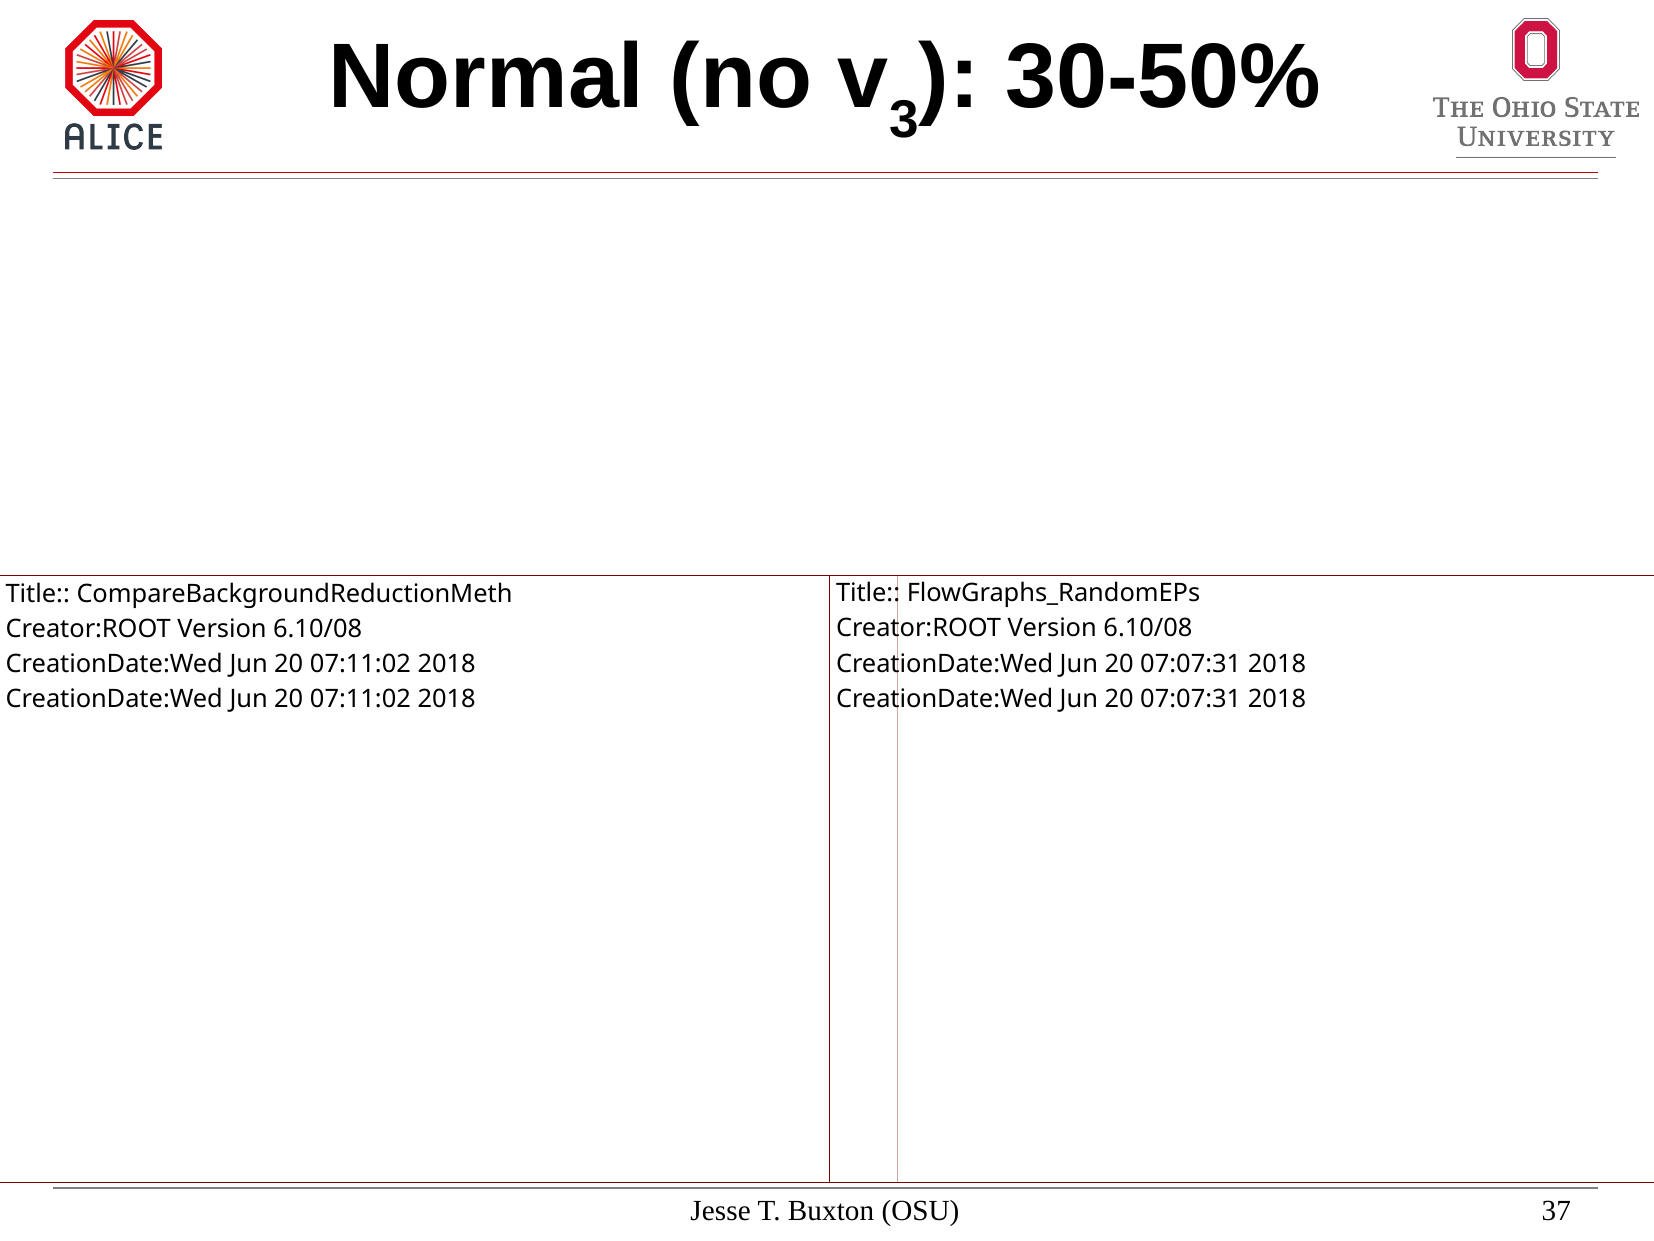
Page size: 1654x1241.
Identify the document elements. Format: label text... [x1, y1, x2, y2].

title Normal (no v3): 30-50% [137, 1, 1513, 172]
picture [0, 573, 1654, 1183]
picture [1513, 5, 1642, 171]
picture [65, 20, 137, 150]
